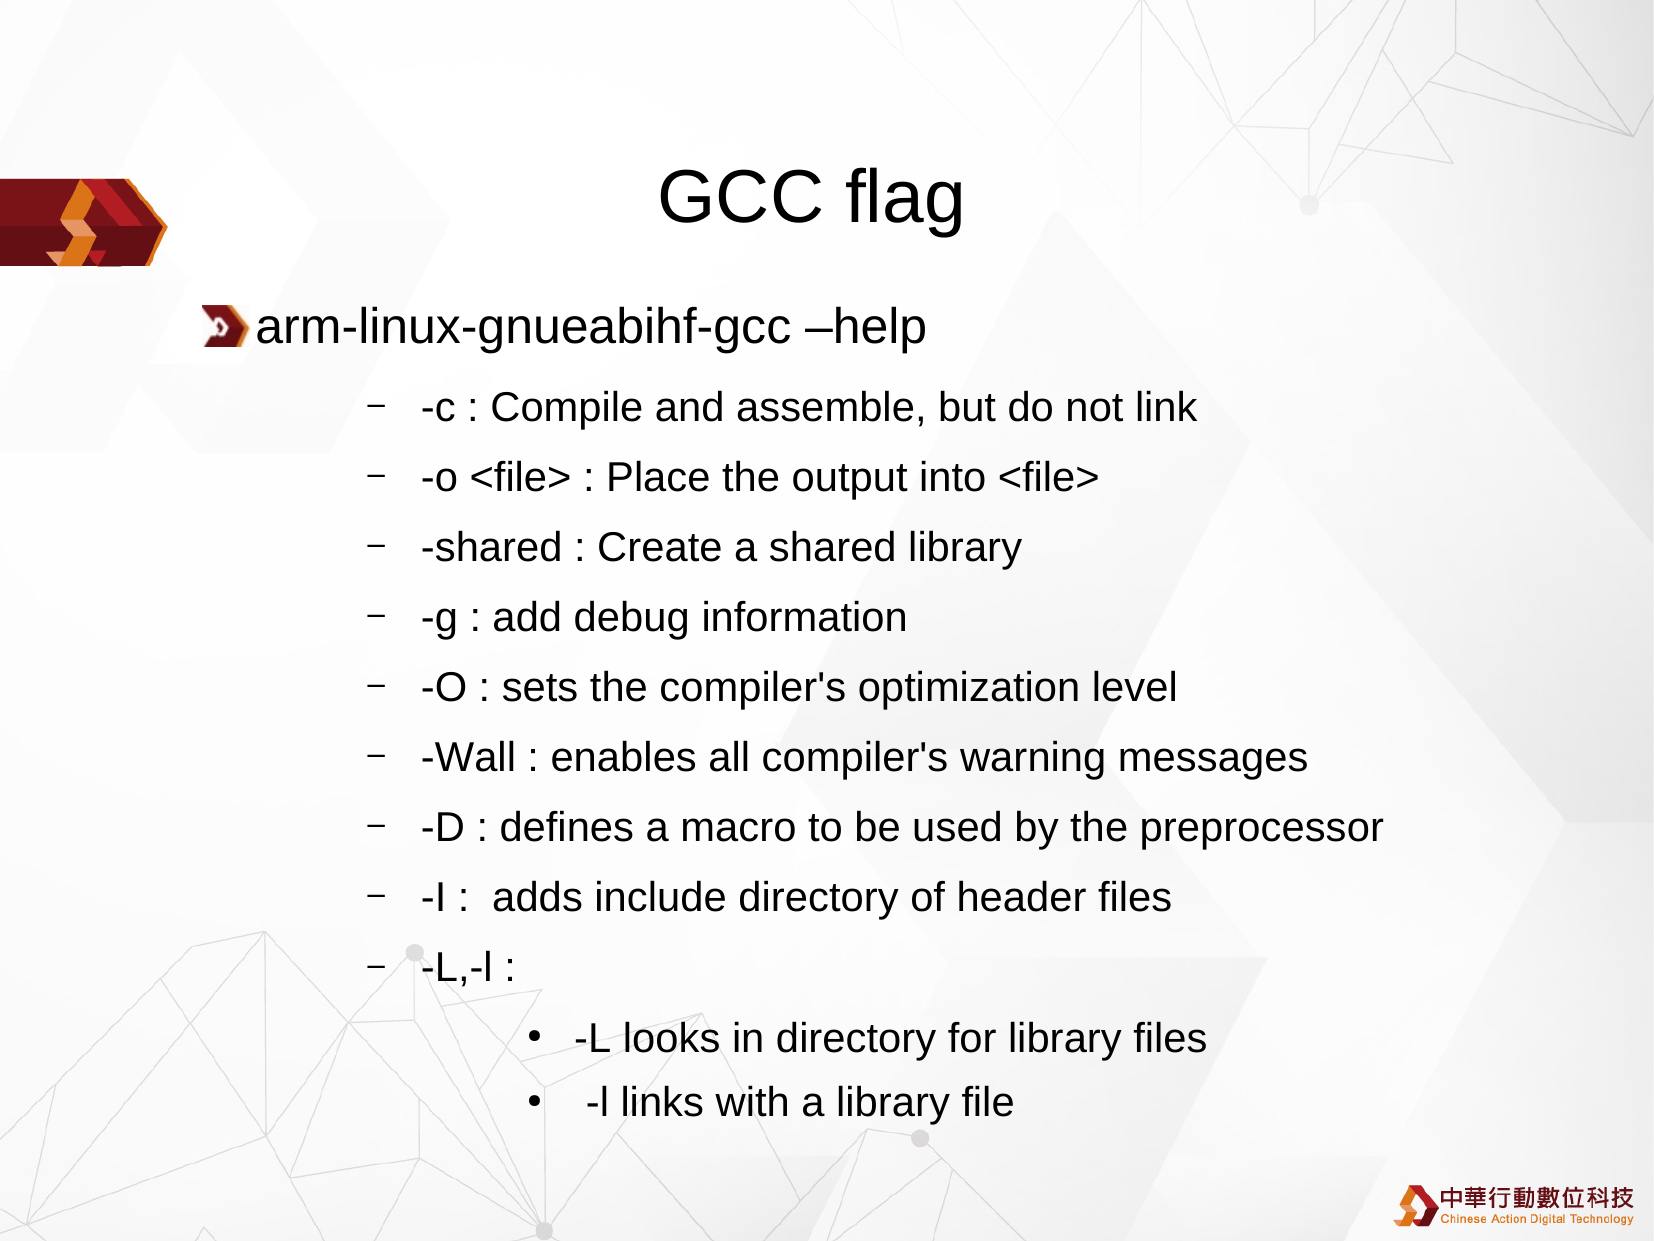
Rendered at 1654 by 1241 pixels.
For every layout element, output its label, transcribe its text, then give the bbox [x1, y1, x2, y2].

picture [0, 0, 1654, 1241]
list arm-linux-gnueabihf-gcc –help -c : Compile and assemble, but do not link -o <file> : Place the output into <file> -shared : Create a shared library -g : add debug information -O : sets the compiler's optimization level -Wall : enables all compiler's warning messages -D : defines a macro to be used by the preprocessor -I : adds include directory of header files -L,-l : -L looks in directory for library files -l links with a library file [184, 298, 1638, 1233]
title GCC flag [118, 112, 1506, 281]
